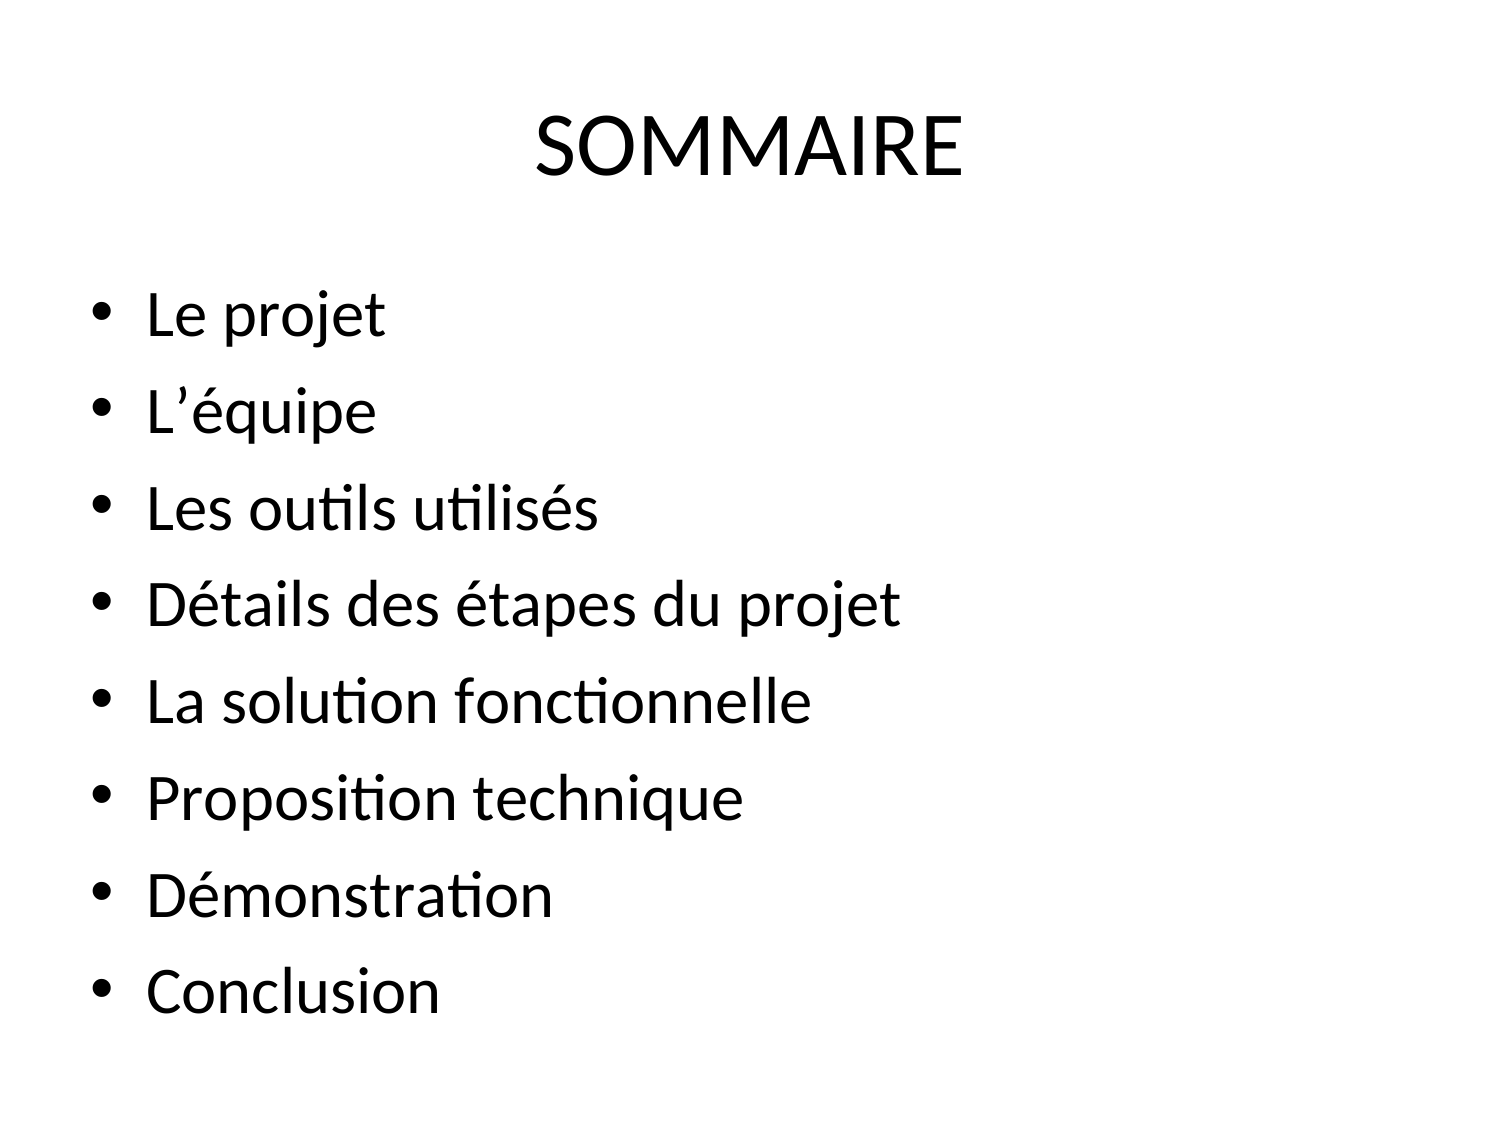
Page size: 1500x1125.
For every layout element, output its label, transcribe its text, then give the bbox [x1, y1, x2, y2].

title SOMMAIRE [75, 45, 1426, 233]
list Le projet L’équipe Les outils utilisés Détails des étapes du projet La solution fonctionnelle Proposition technique Démonstration Conclusion [75, 262, 1426, 1035]
